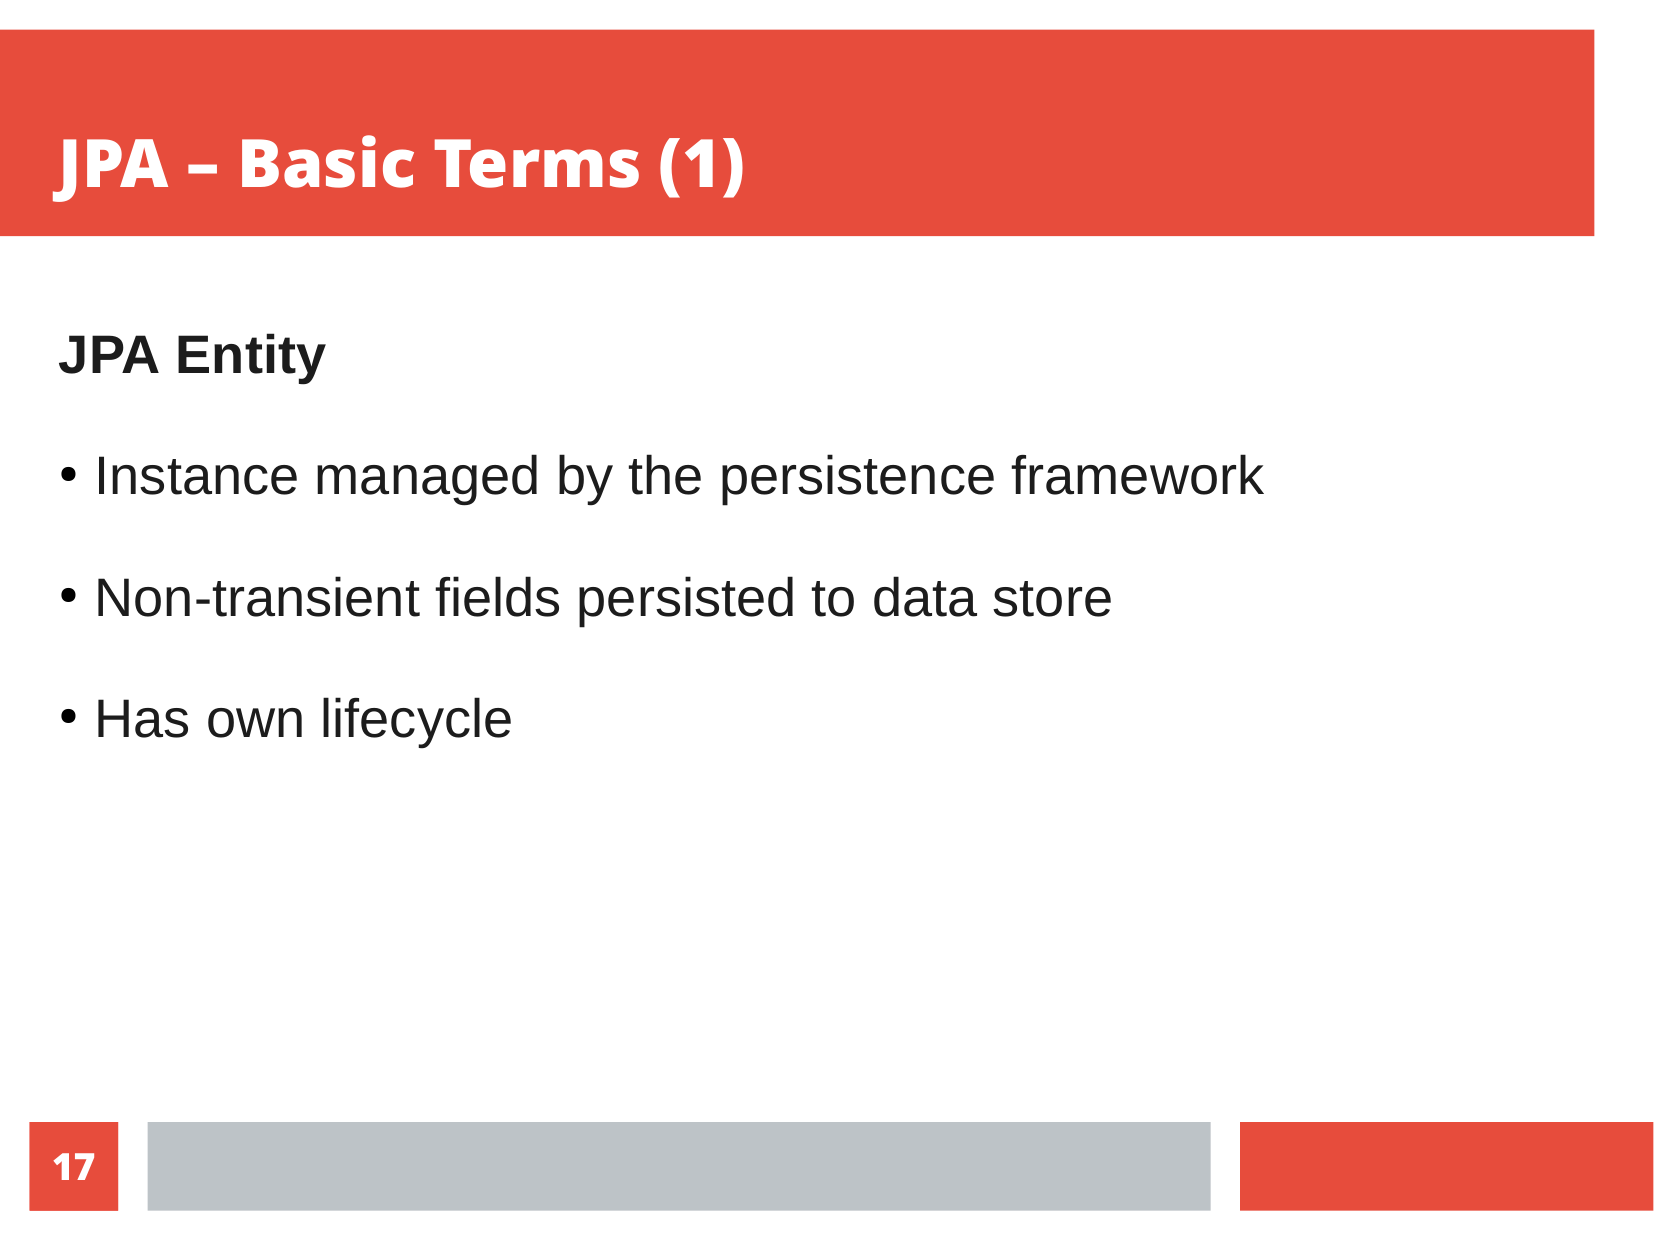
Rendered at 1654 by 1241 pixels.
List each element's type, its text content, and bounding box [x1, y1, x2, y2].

subtitle JPA Entity Instance managed by the persistence framework Non-transient fields persisted to data store Has own lifecycle [59, 324, 1565, 1093]
title JPA – Basic Terms (1) [59, 59, 1595, 207]
